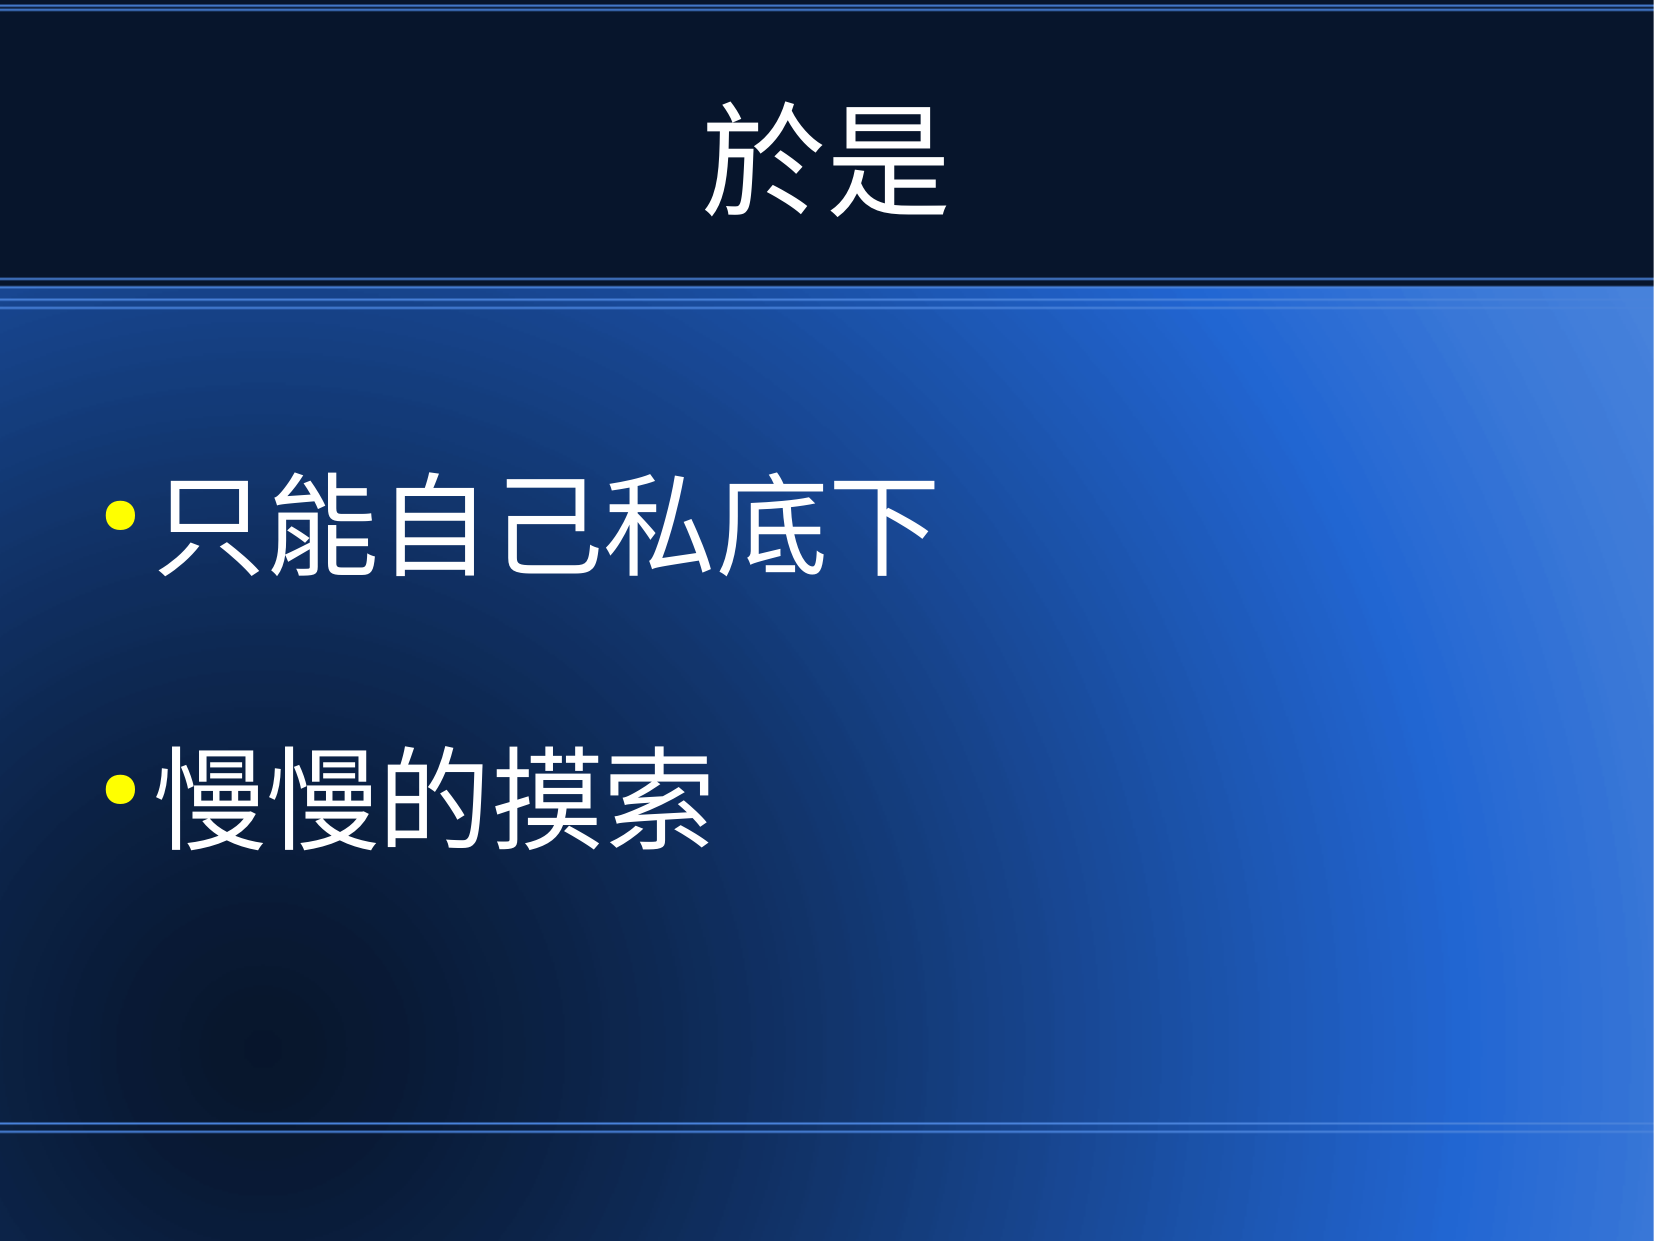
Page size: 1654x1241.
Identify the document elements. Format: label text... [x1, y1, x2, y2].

title 於是 [82, 49, 1571, 257]
picture [0, 0, 1654, 1241]
list 只能自己私底下 慢慢的摸索 [82, 355, 1571, 1241]
